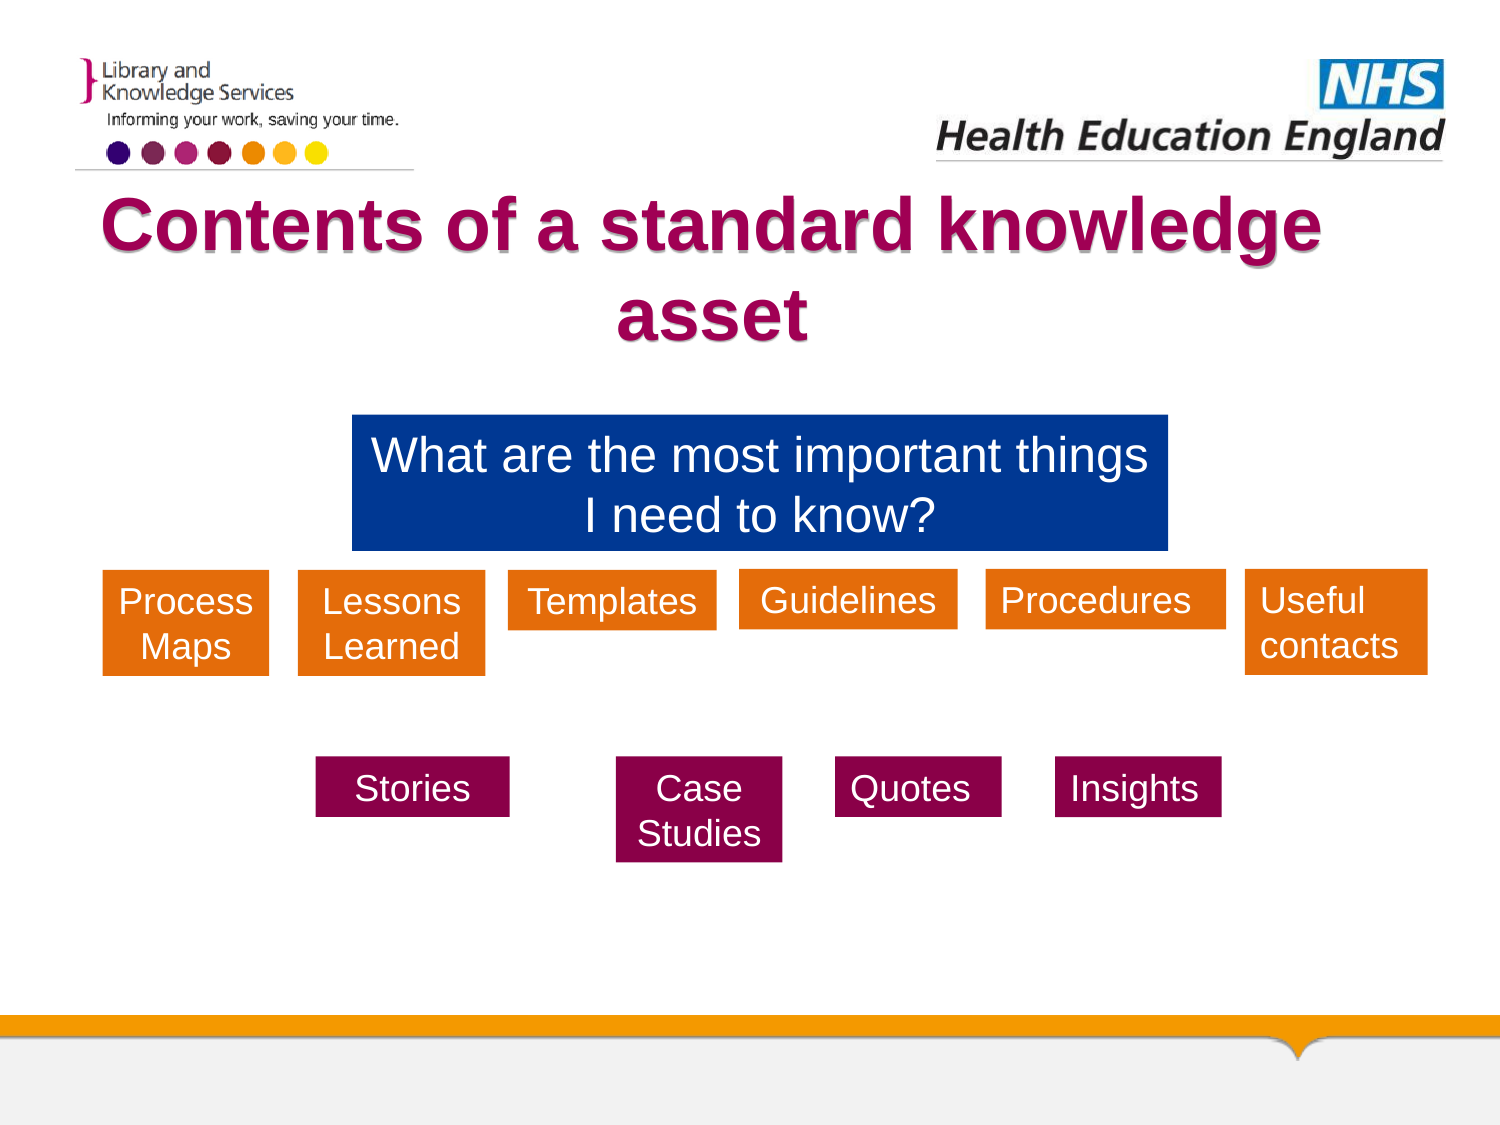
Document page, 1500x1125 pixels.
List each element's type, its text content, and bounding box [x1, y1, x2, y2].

text_box What are the most important things I need to know? [352, 414, 1169, 551]
text_box Quotes [835, 756, 1002, 817]
text_box Templates [507, 569, 717, 631]
text_box Lessons Learned [297, 569, 486, 676]
text_box Guidelines [739, 568, 958, 630]
text_box Stories [315, 756, 510, 817]
text_box Useful contacts [1244, 568, 1428, 675]
picture [75, 54, 416, 169]
text_box Process Maps [102, 569, 270, 676]
title Contents of a standard knowledge asset [75, 200, 1432, 313]
text_box Procedures [985, 568, 1227, 630]
text_box Insights [1055, 756, 1222, 818]
text_box Case Studies [615, 756, 783, 863]
